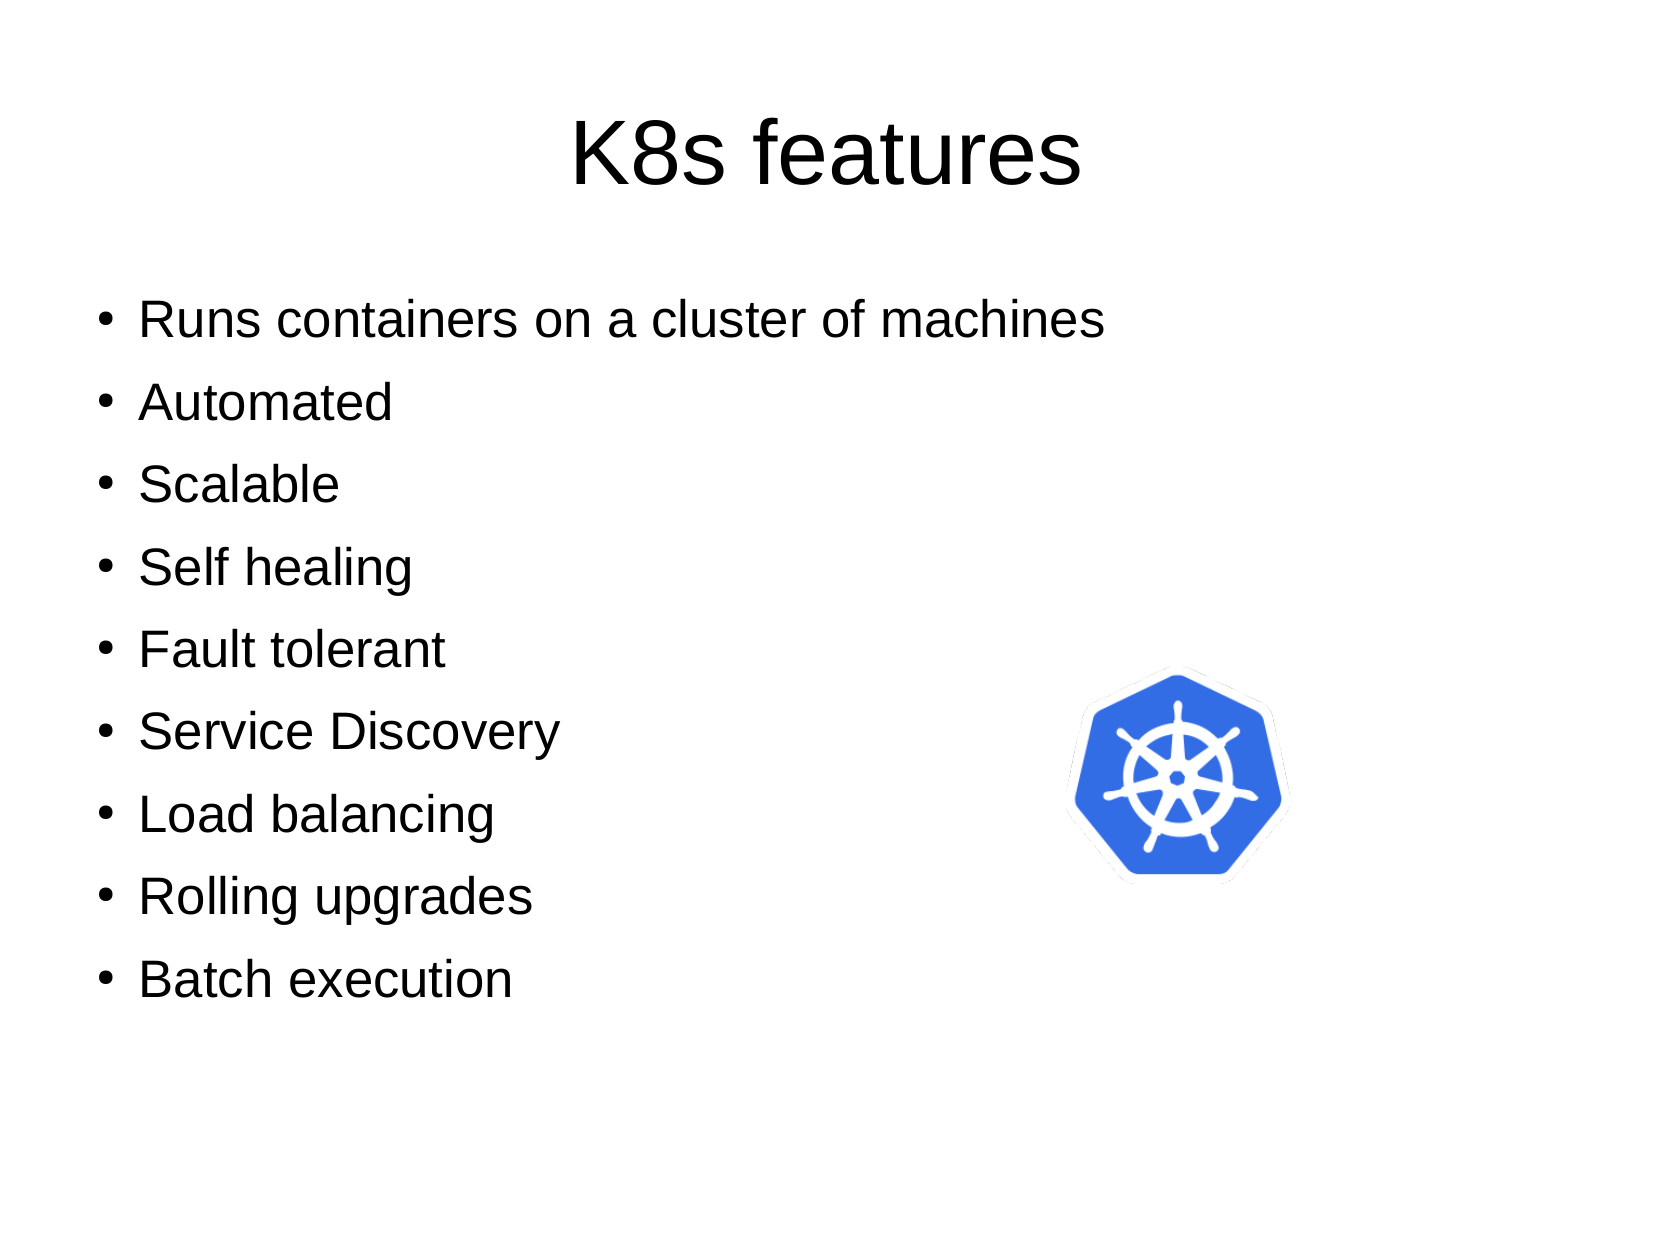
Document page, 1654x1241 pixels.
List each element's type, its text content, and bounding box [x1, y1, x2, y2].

picture [1065, 665, 1291, 886]
title K8s features [82, 49, 1571, 257]
list Runs containers on a cluster of machines Automated Scalable Self healing Fault tolerant Service Discovery Load balancing Rolling upgrades Batch execution [82, 290, 1571, 1010]
